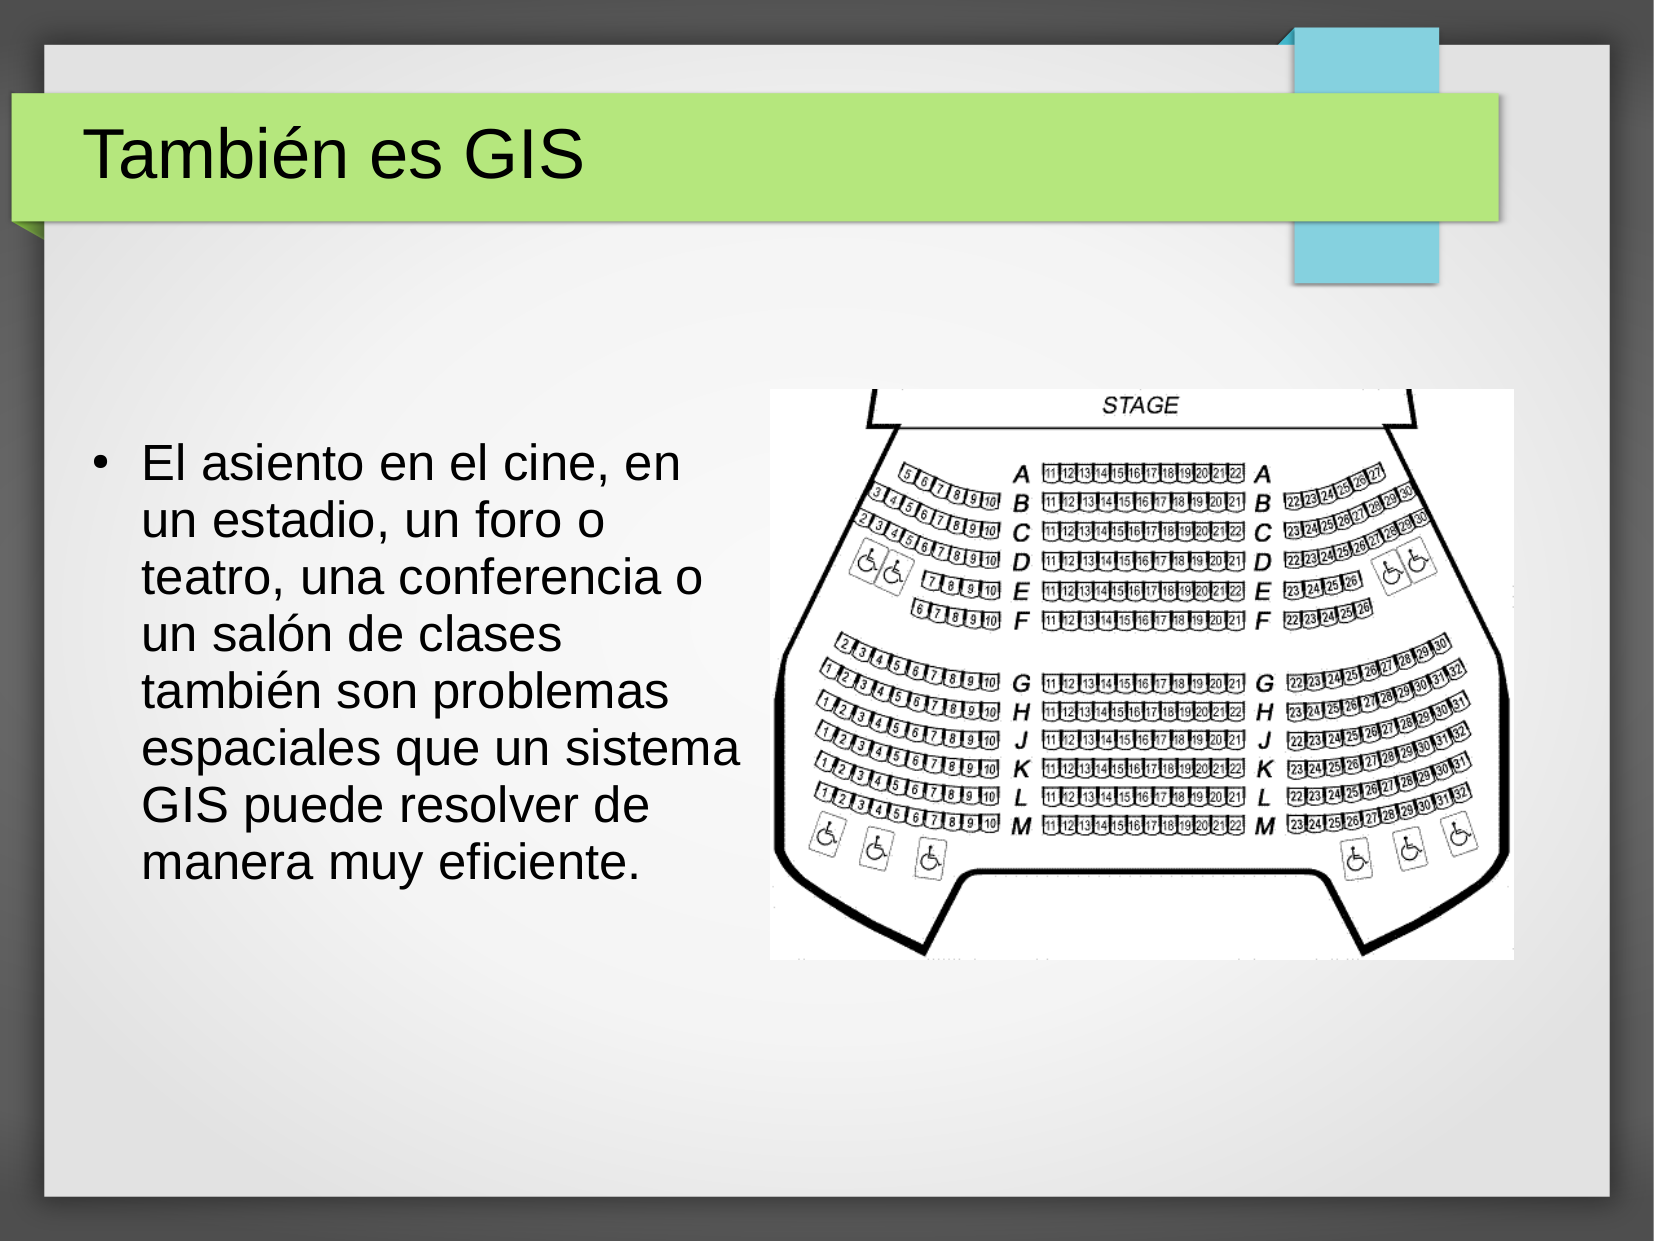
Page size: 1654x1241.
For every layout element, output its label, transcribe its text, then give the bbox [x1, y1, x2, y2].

picture [0, 0, 1654, 1241]
title También es GIS [82, 94, 1264, 213]
list El asiento en el cine, en un estadio, un foro o teatro, una conferencia o un salón de clases también son problemas espaciales que un sistema GIS puede resolver de manera muy eficiente. [75, 434, 743, 946]
